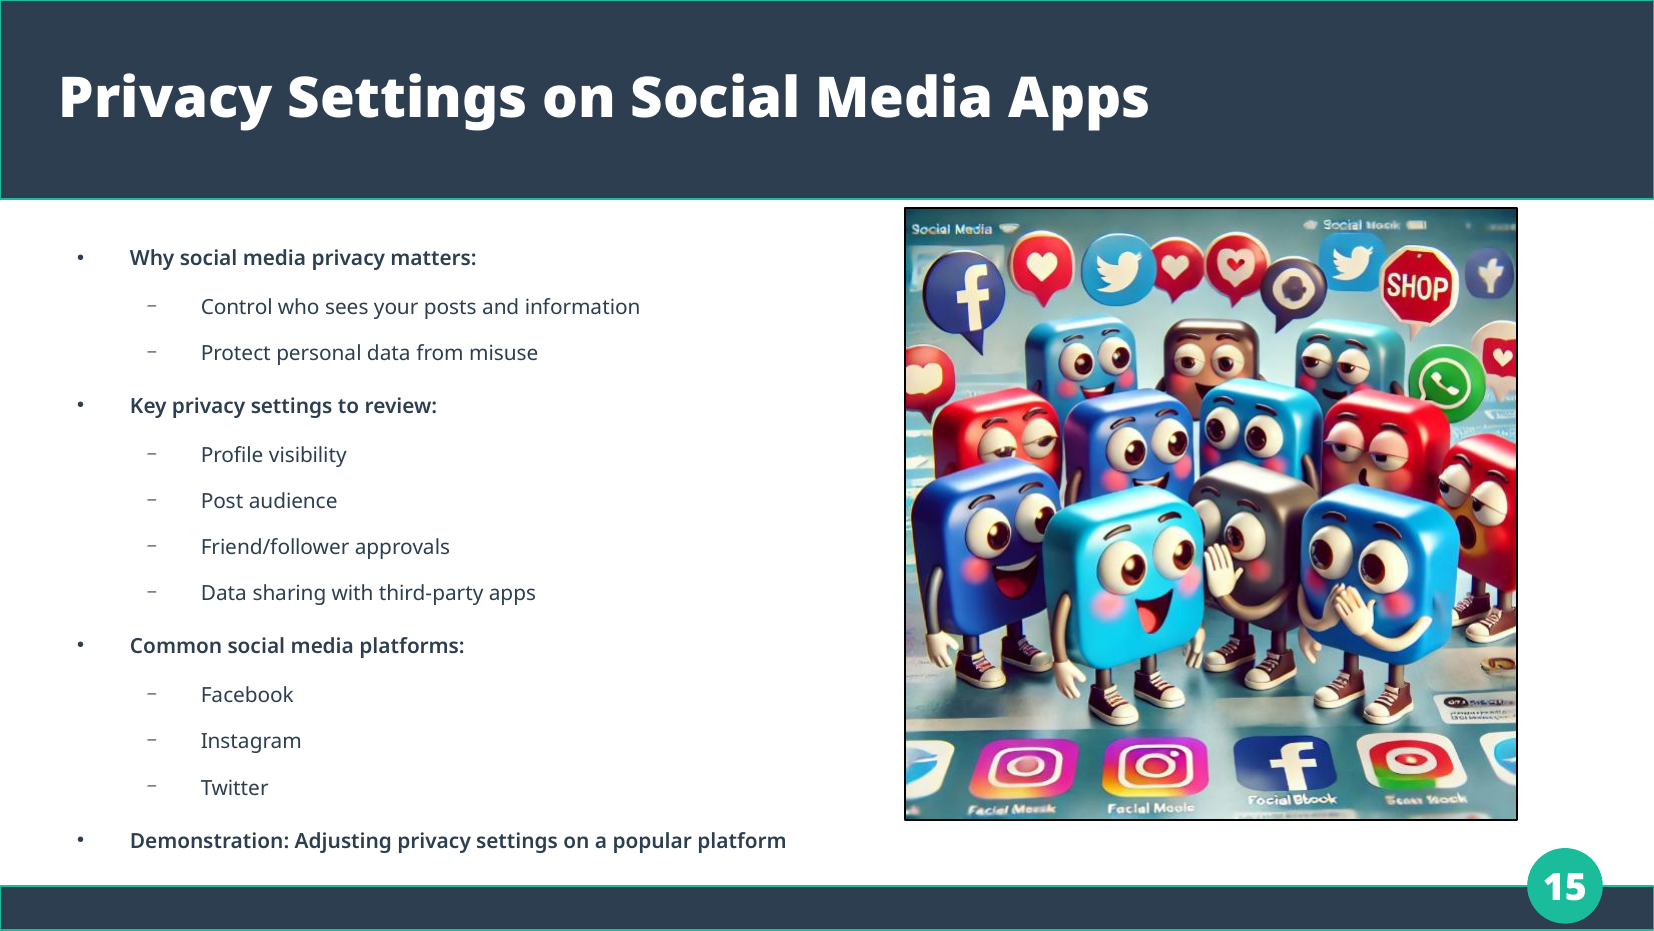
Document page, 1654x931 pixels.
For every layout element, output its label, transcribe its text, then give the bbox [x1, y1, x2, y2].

picture [906, 208, 1517, 819]
list Why social media privacy matters: Control who sees your posts and information Protect personal data from misuse Key privacy settings to review: Profile visibility Post audience Friend/follower approvals Data sharing with third-party apps Common social media platforms: Facebook Instagram Twitter Demonstration: Adjusting privacy settings on a popular platform [59, 243, 1595, 864]
title Privacy Settings on Social Media Apps [59, 37, 1595, 156]
